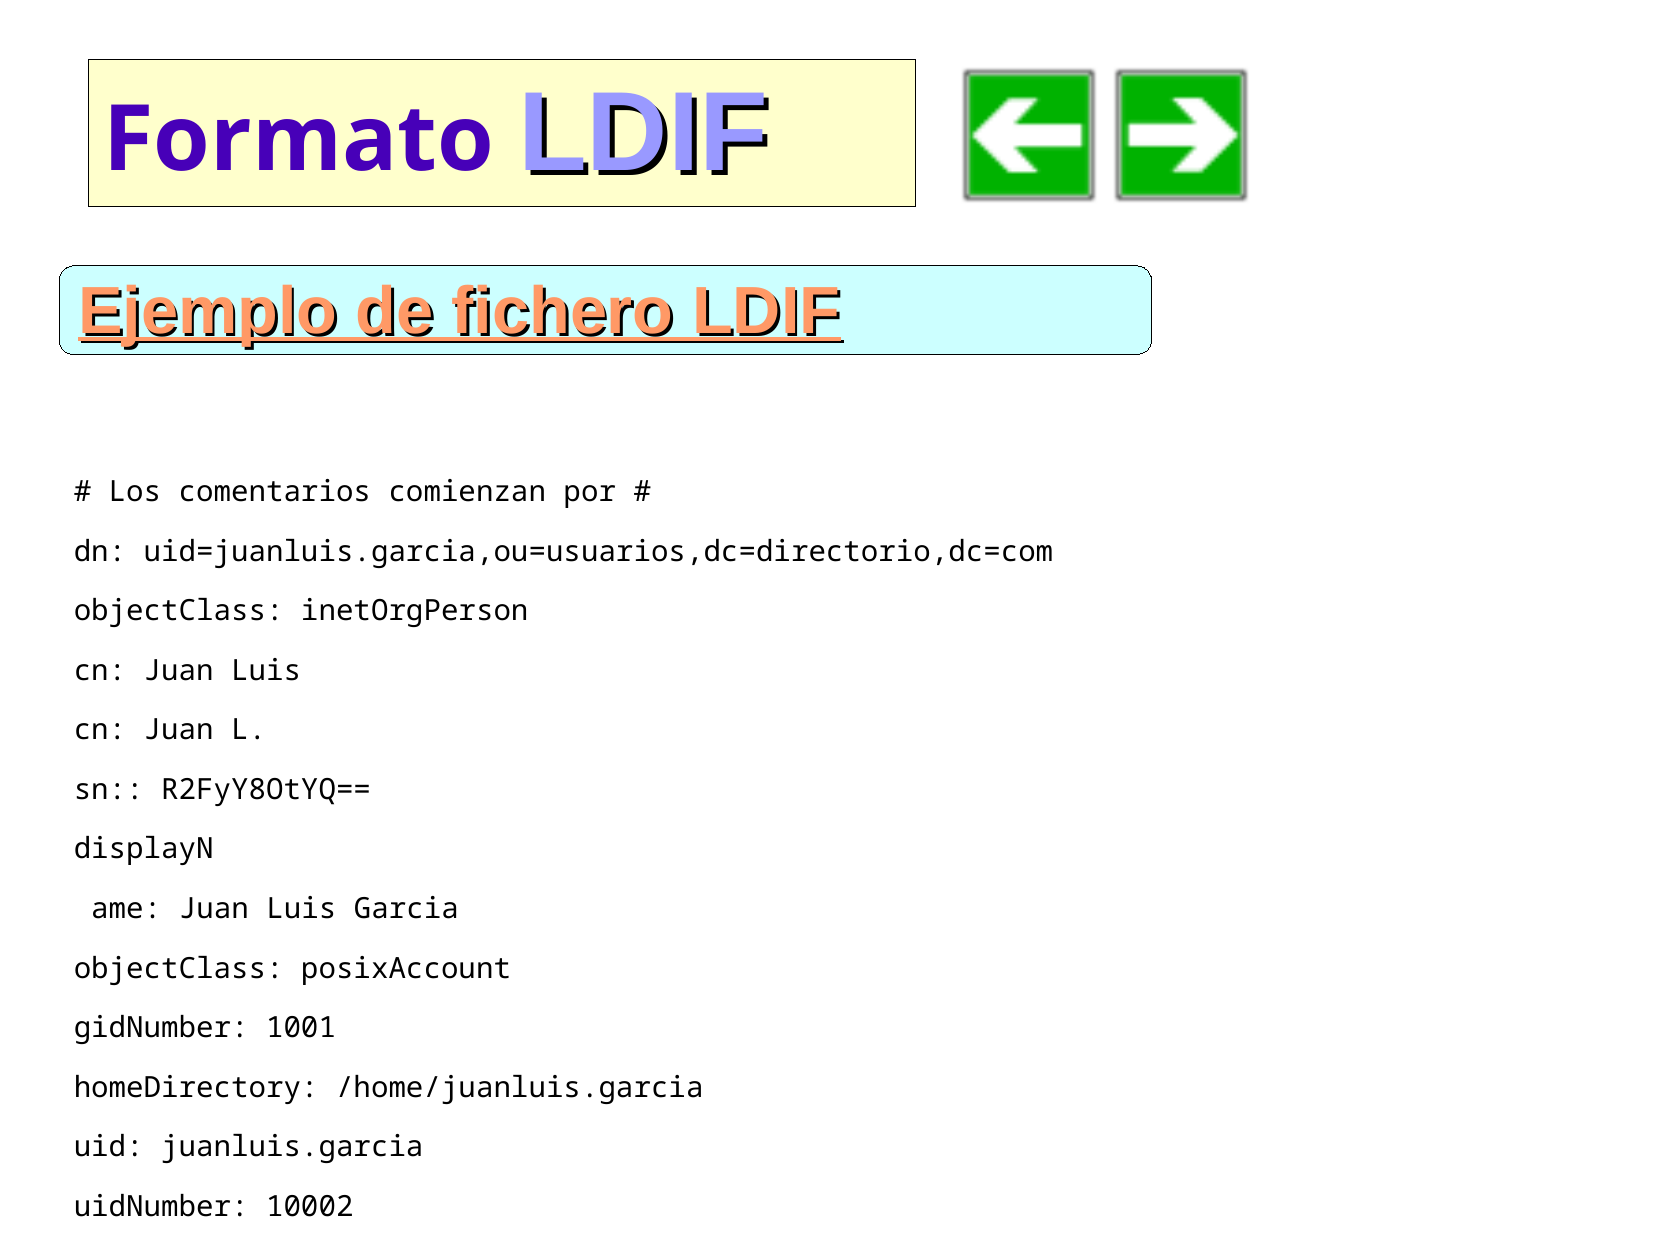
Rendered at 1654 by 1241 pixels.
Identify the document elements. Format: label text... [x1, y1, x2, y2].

text_box Formato LDIF [88, 59, 916, 207]
picture [1108, 62, 1257, 211]
text_box # Los comentarios comienzan por # dn: uid=juanluis.garcia,ou=usuarios,dc=directorio,dc=com objectClass: inetOrgPerson cn: Juan Luis cn: Juan L. sn:: R2FyY8OtYQ== displayN ame: Juan Luis Garcia objectClass: posixAccount gidNumber: 1001 homeDirectory: /home/juanluis.garcia uid: juanluis.garcia uidNumber: 10002 [59, 442, 1477, 1138]
text_box Ejemplo de fichero LDIF [59, 265, 1152, 355]
picture [956, 62, 1105, 211]
